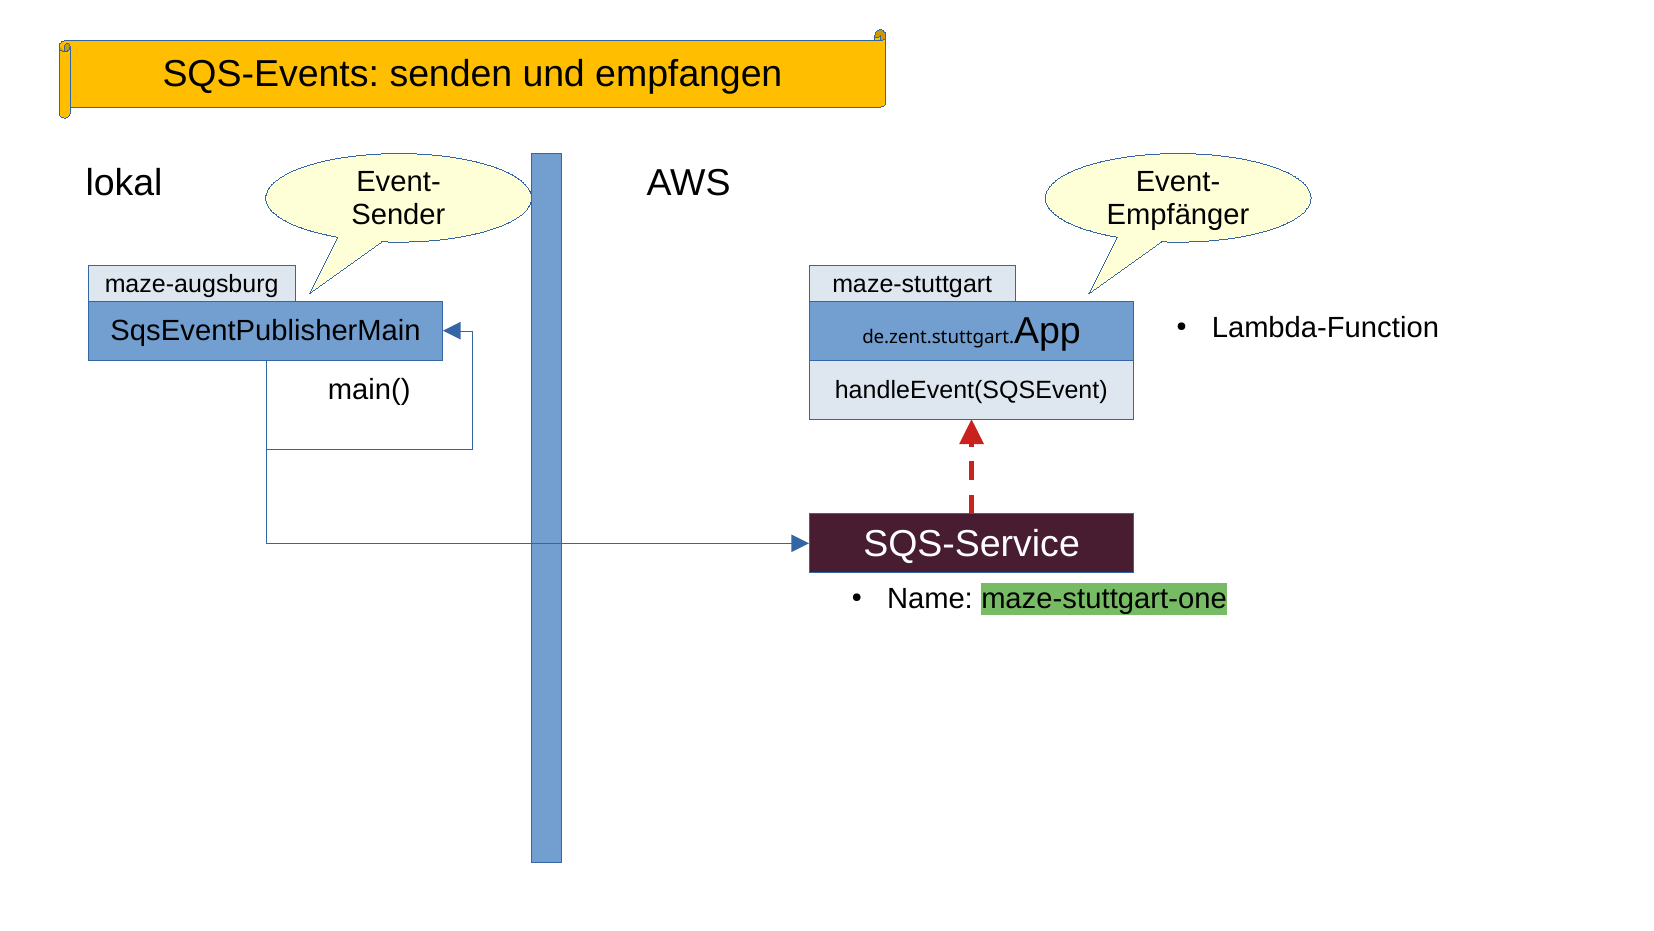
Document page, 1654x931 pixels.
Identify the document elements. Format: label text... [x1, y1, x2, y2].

text_box lokal [70, 153, 178, 211]
text_box Name: maze-stuttgart-one [836, 575, 1244, 623]
text_box AWS [631, 153, 746, 211]
text_box maze-augsburg [88, 265, 296, 302]
text_box Lambda-Function [1161, 303, 1455, 352]
text_box [531, 544, 562, 863]
text_box SQS-Events: senden und empfangen [59, 37, 886, 108]
text_box maze-stuttgart [809, 265, 1016, 302]
text_box [531, 153, 562, 543]
text_box Event-Empfänger [1045, 153, 1312, 294]
text_box SQS-Events: senden und empfangen [59, 50, 71, 119]
text_box de.zent.stuttgart.App [809, 301, 1134, 360]
text_box Event-Sender [265, 153, 532, 294]
text_box SQS-Service [809, 513, 1134, 573]
text_box SqsEventPublisherMain [88, 301, 443, 361]
text_box handleEvent(SQSEvent) [809, 360, 1134, 420]
